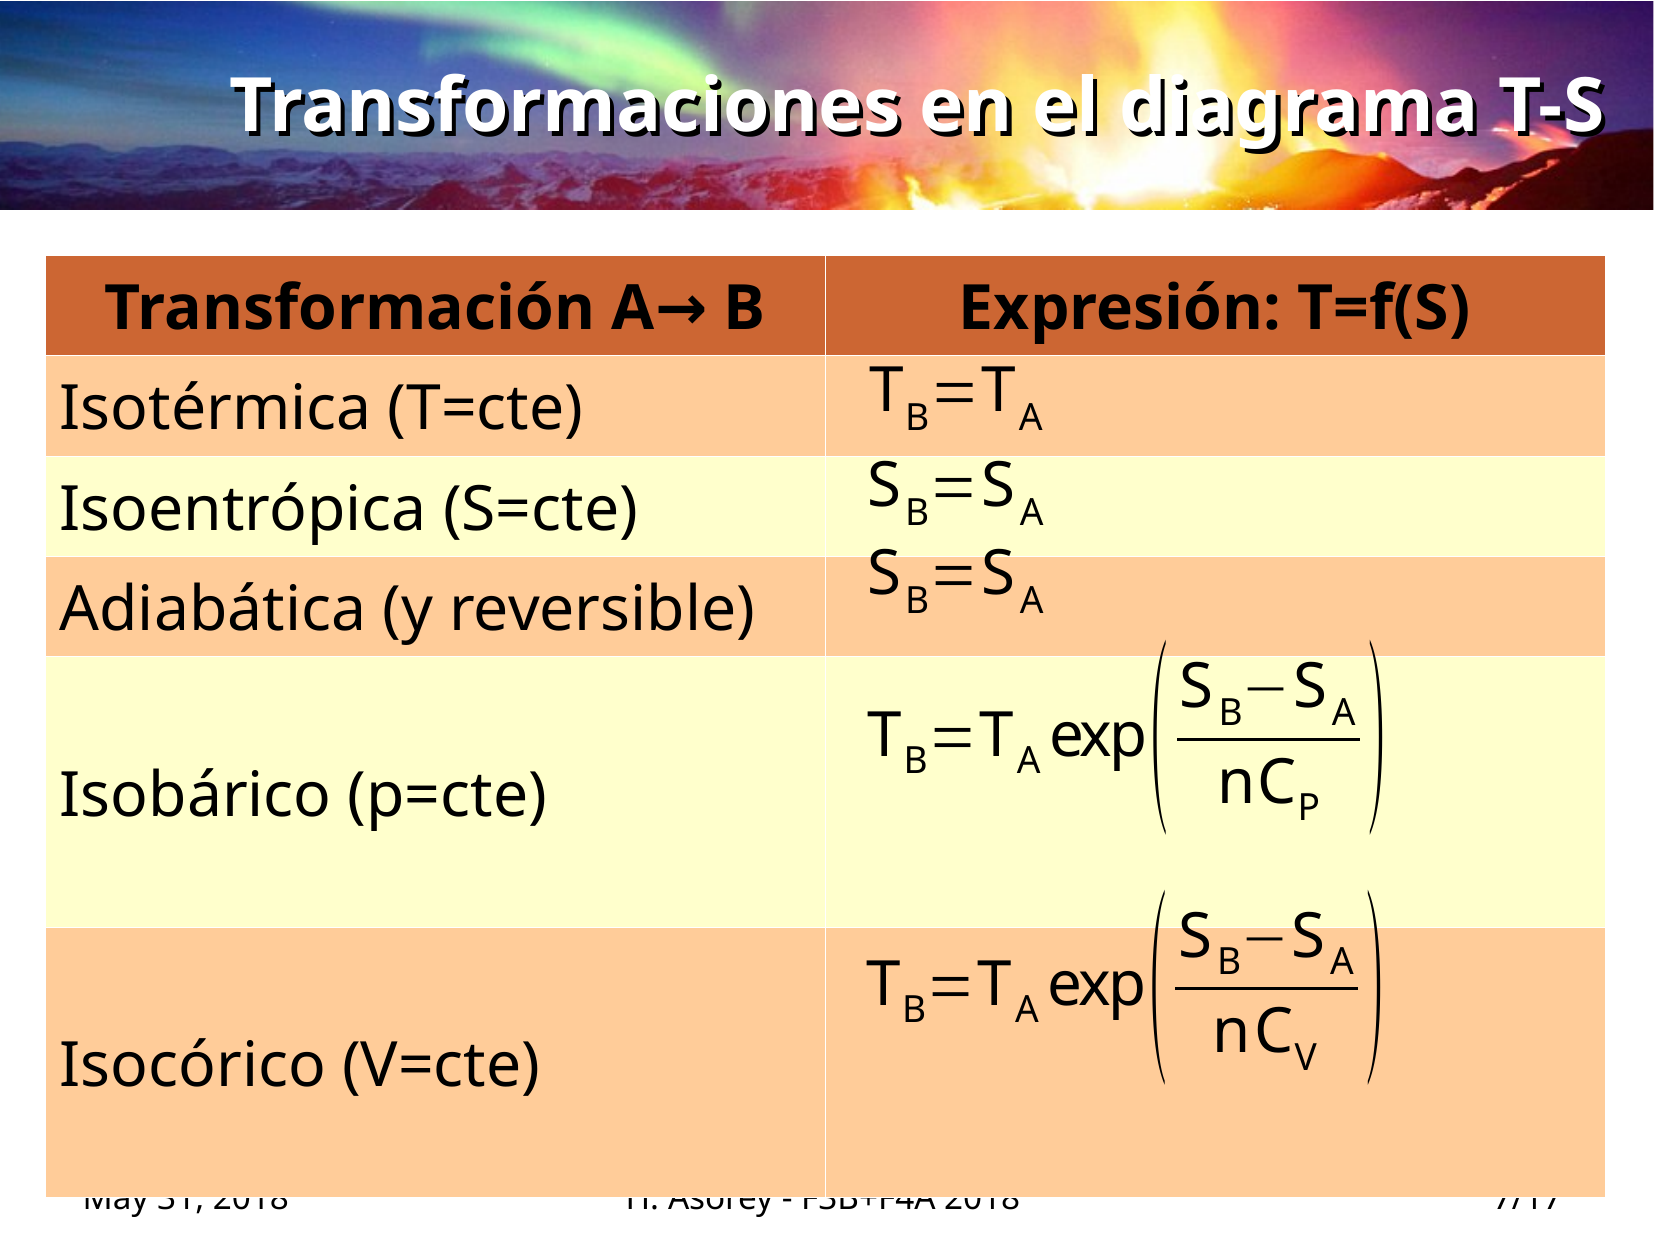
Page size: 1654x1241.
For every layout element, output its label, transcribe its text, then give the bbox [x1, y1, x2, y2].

title Transformaciones en el diagrama T-S [45, 15, 1606, 191]
table_cell [826, 356, 1605, 456]
chart [861, 446, 1051, 534]
table_cell Isoentrópica (S=cte) [46, 457, 825, 556]
table_cell Isocórico (V=cte) [46, 928, 825, 1197]
table_cell [826, 557, 1605, 656]
chart [861, 535, 1051, 623]
table_cell Isobárico (p=cte) [46, 657, 825, 927]
table_cell [826, 657, 1605, 927]
table_cell [826, 928, 1605, 1197]
table_cell Adiabática (y reversible) [46, 557, 825, 656]
table_cell [826, 457, 1605, 556]
chart [861, 352, 1050, 439]
picture [0, 1, 1654, 210]
table_header Expresión: T=f(S) [826, 256, 1605, 355]
table_header Transformación A→ B [46, 256, 825, 355]
chart [860, 637, 1393, 840]
table_cell Isotérmica (T=cte) [46, 356, 825, 456]
chart [858, 886, 1391, 1089]
